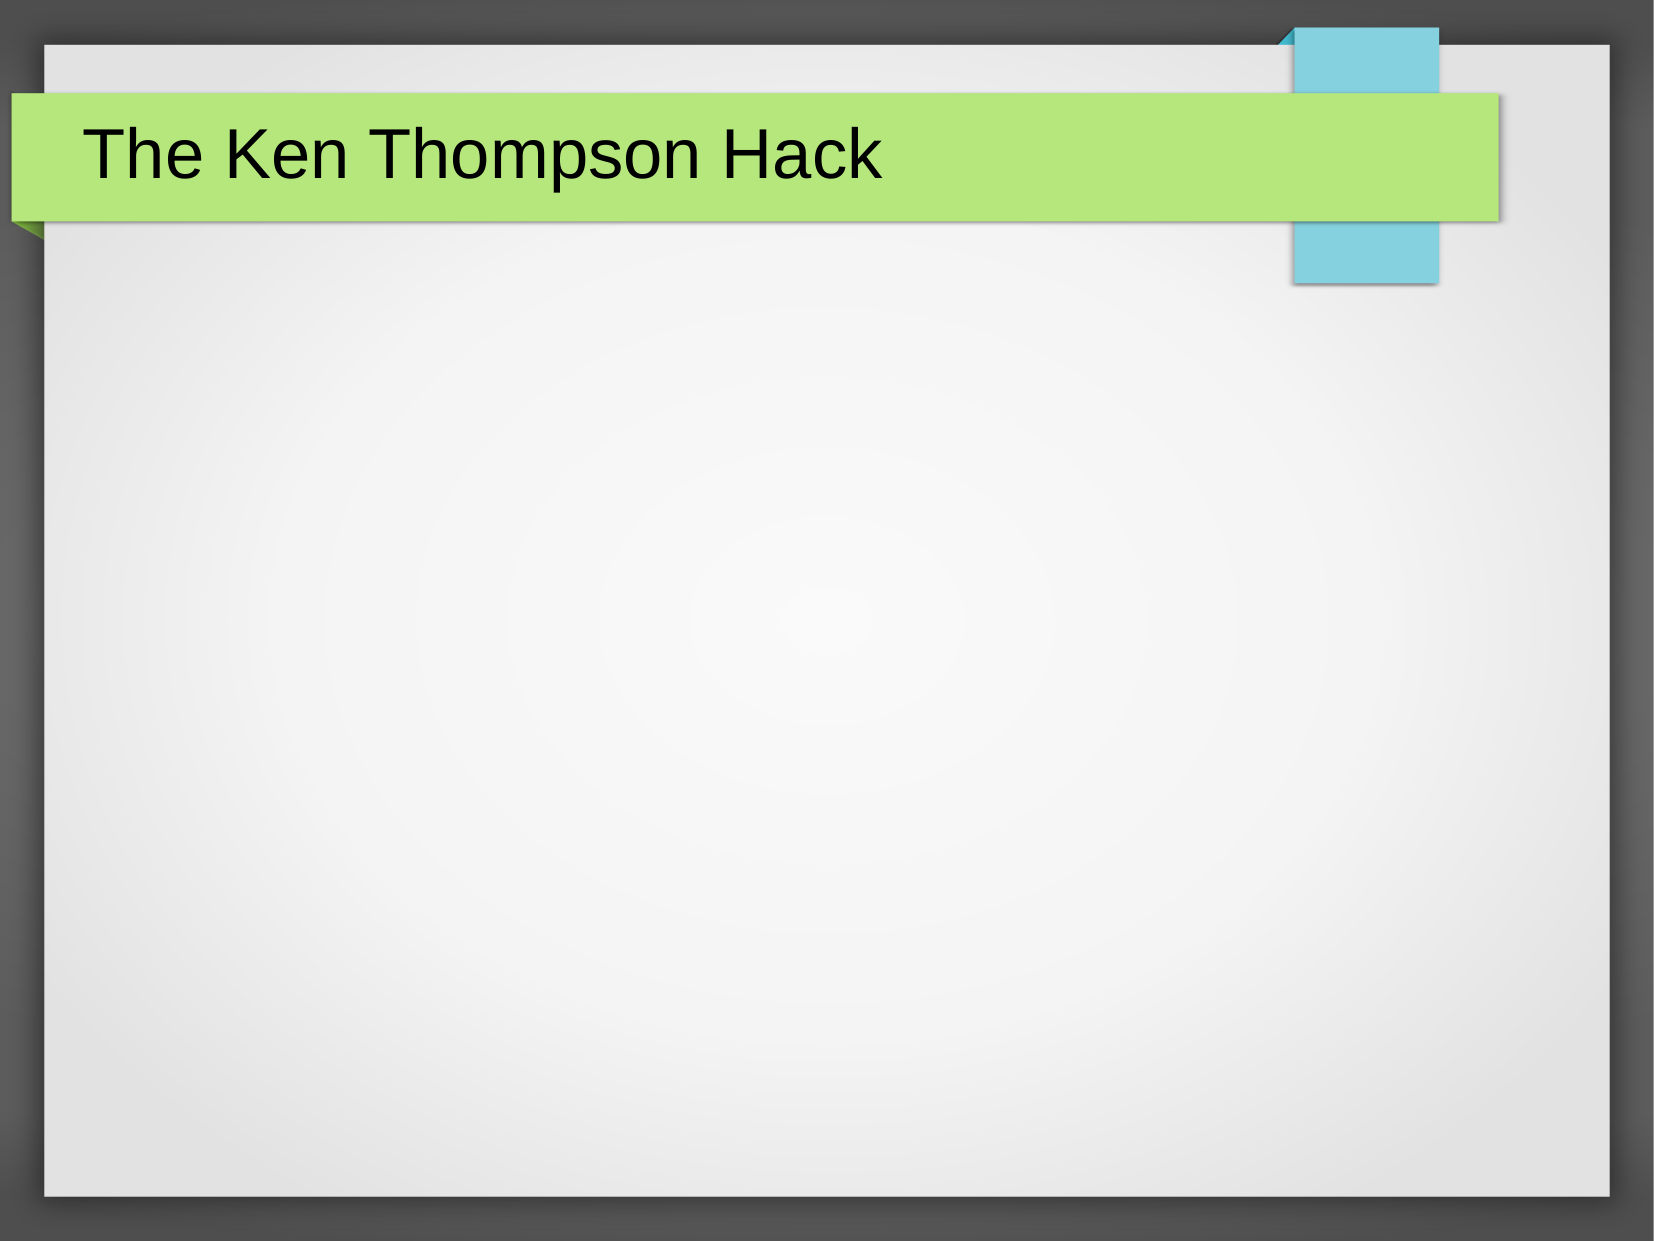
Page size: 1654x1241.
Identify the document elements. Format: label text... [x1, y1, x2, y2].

picture [0, 0, 1654, 1241]
title The Ken Thompson Hack [82, 94, 1264, 213]
